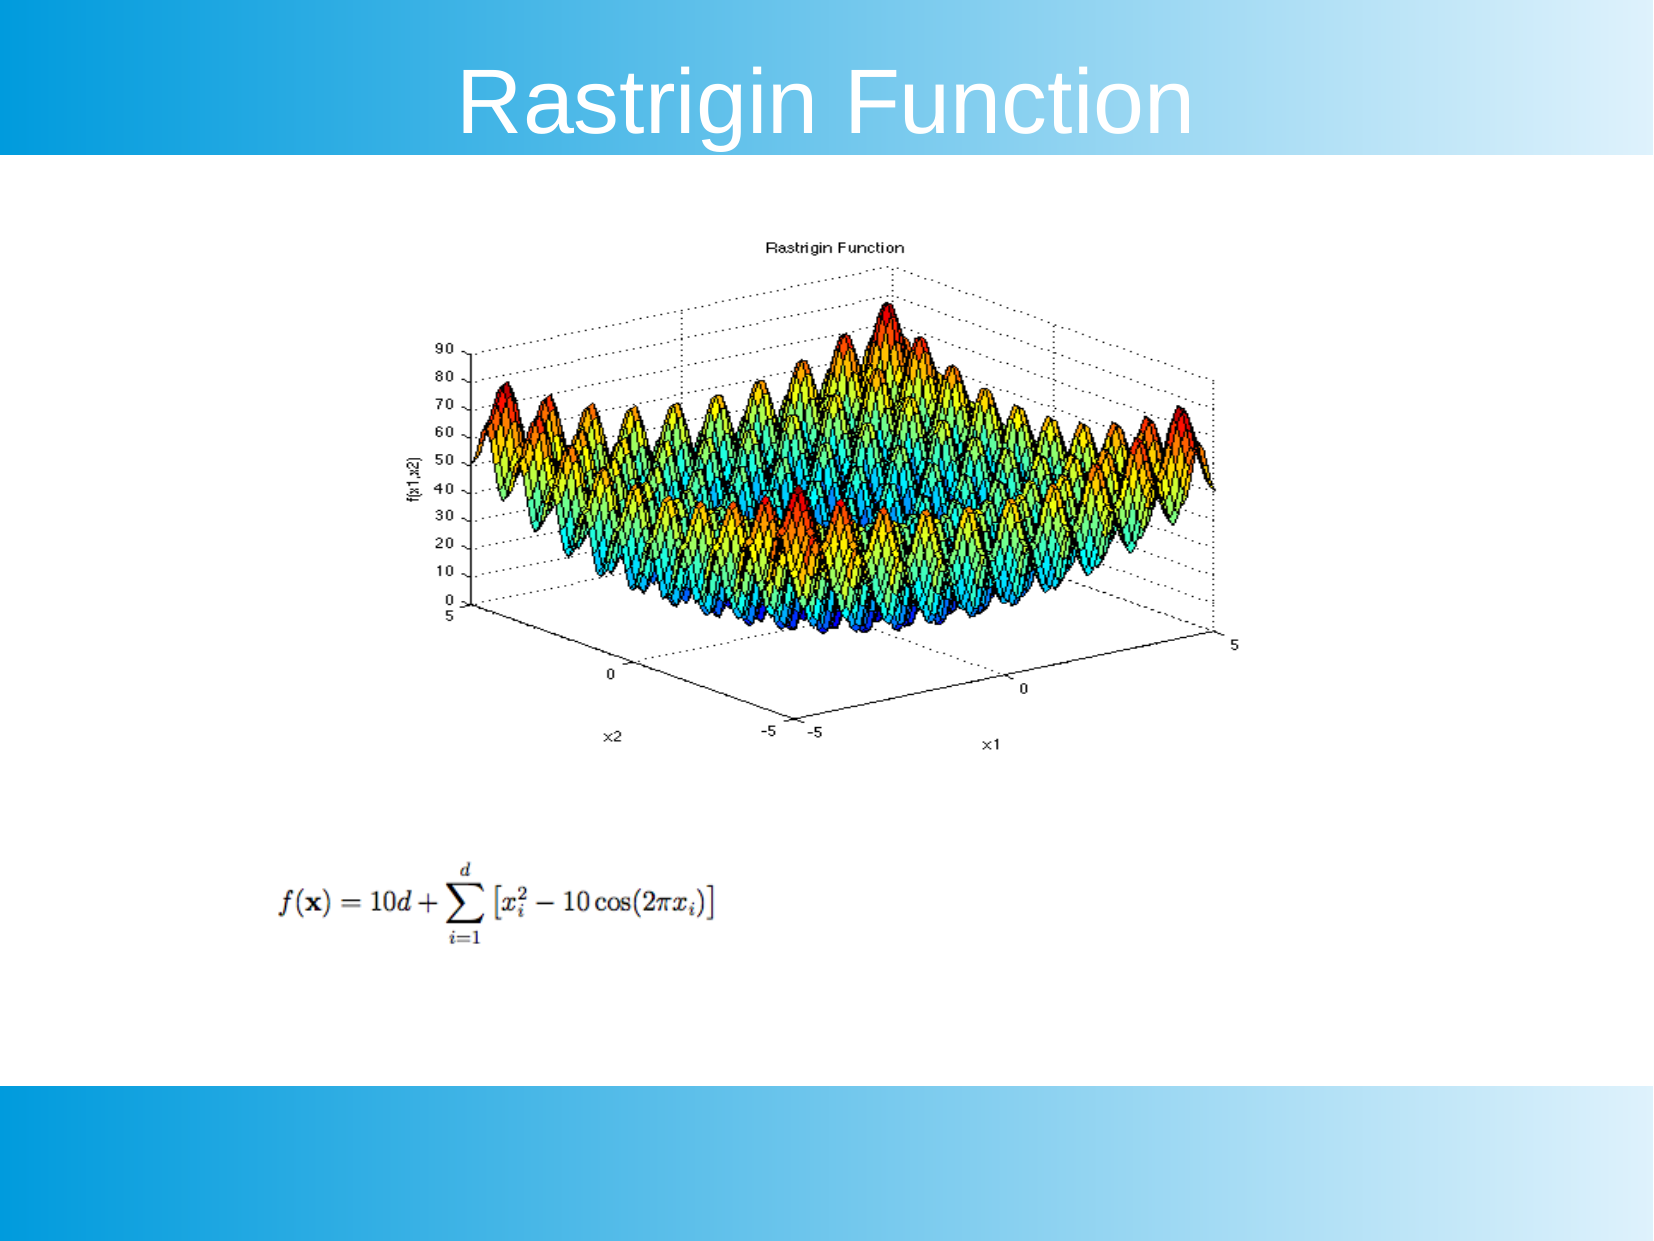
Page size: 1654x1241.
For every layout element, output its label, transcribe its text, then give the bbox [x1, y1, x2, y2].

picture [274, 854, 721, 955]
picture [347, 224, 1307, 781]
title Rastrigin Function [82, 49, 1571, 155]
